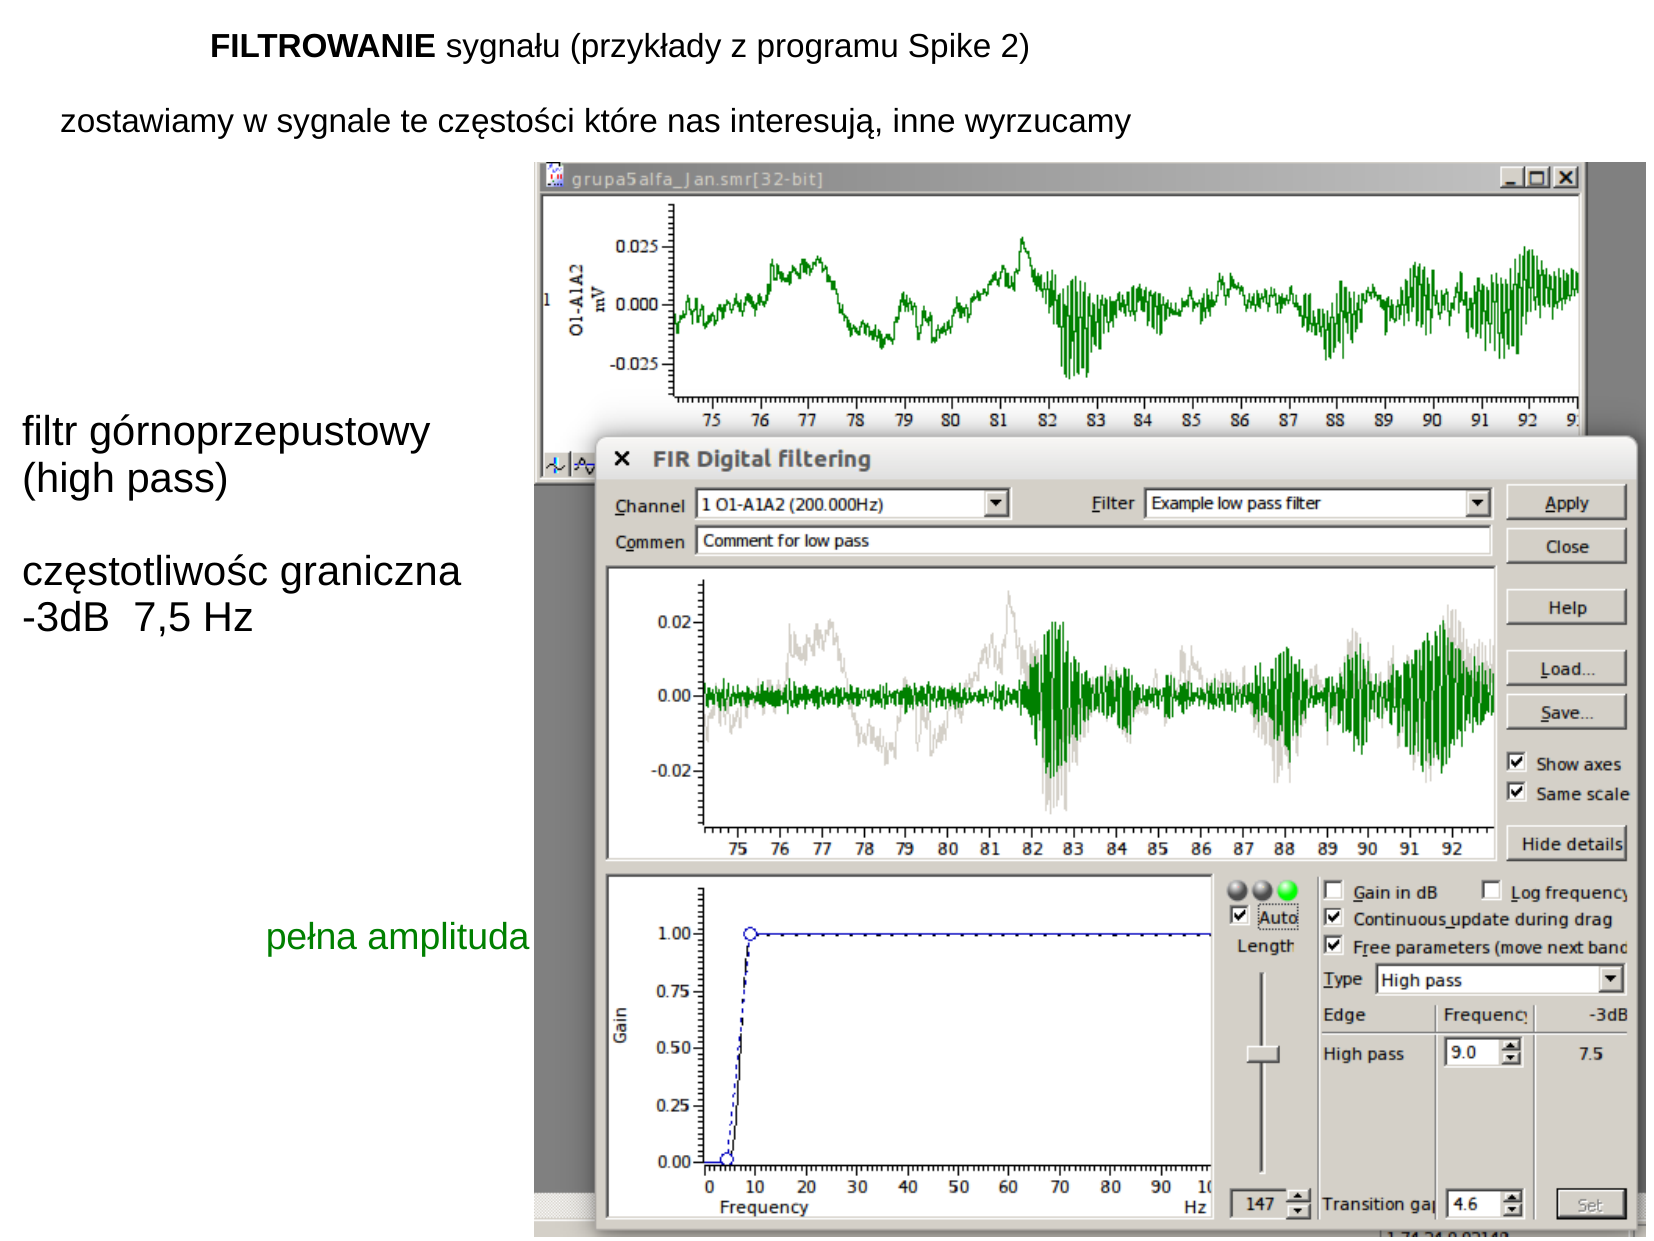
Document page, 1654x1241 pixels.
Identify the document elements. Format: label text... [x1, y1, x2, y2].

picture [534, 162, 1646, 1237]
text_box filtr górnoprzepustowy (high pass) częstotliwośc graniczna -3dB 7,5 Hz [7, 400, 534, 648]
text_box FILTROWANIE sygnału (przykłady z programu Spike 2) zostawiamy w sygnale te częstości które nas interesują, inne wyrzucamy [45, 20, 1560, 190]
text_box pełna amplituda [190, 908, 545, 971]
